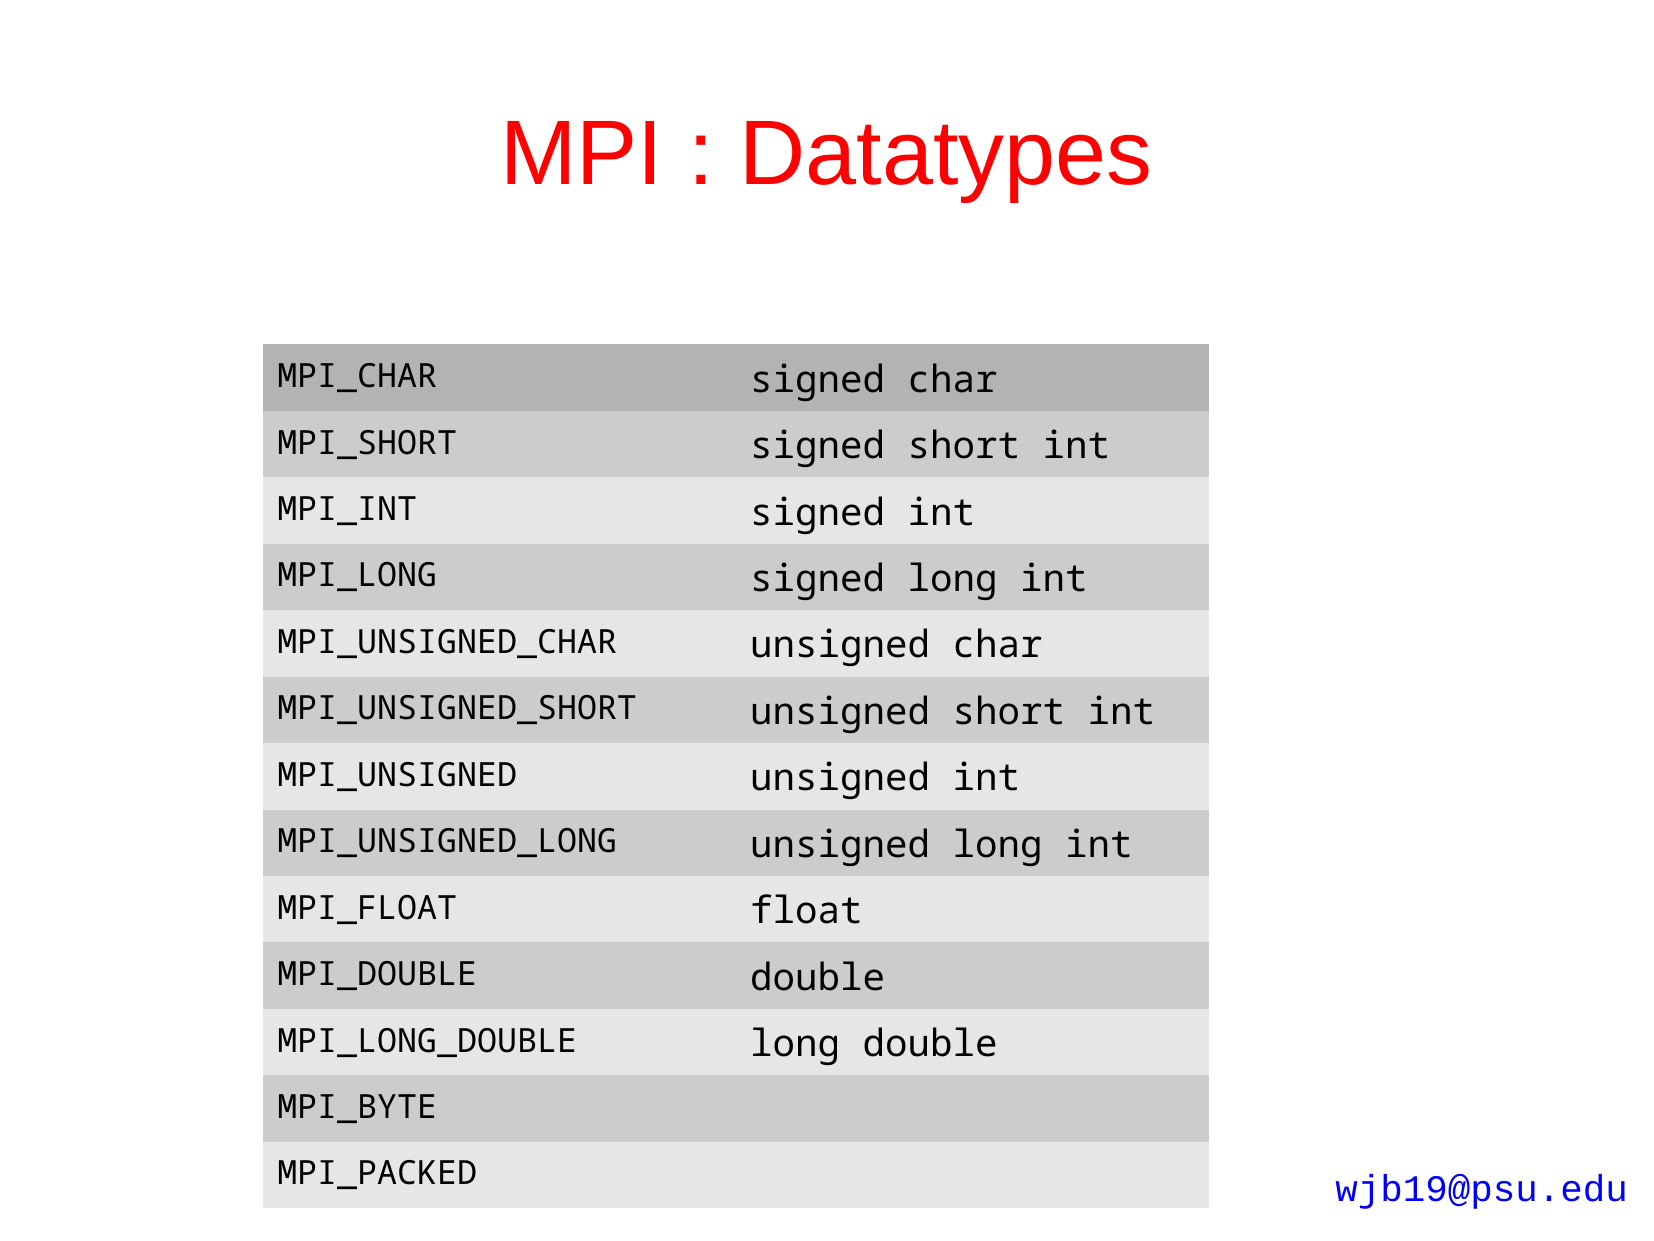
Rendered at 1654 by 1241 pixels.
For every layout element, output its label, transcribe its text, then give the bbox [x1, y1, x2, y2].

table_cell MPI_PACKED [263, 1142, 735, 1208]
title MPI : Datatypes [82, 49, 1571, 257]
table_cell MPI_BYTE [263, 1109, 735, 1142]
text_box wjb19@psu.edu [1320, 1162, 1643, 1220]
list [82, 290, 1571, 1109]
table_cell [735, 1109, 1209, 1142]
table_cell [735, 1142, 1209, 1208]
